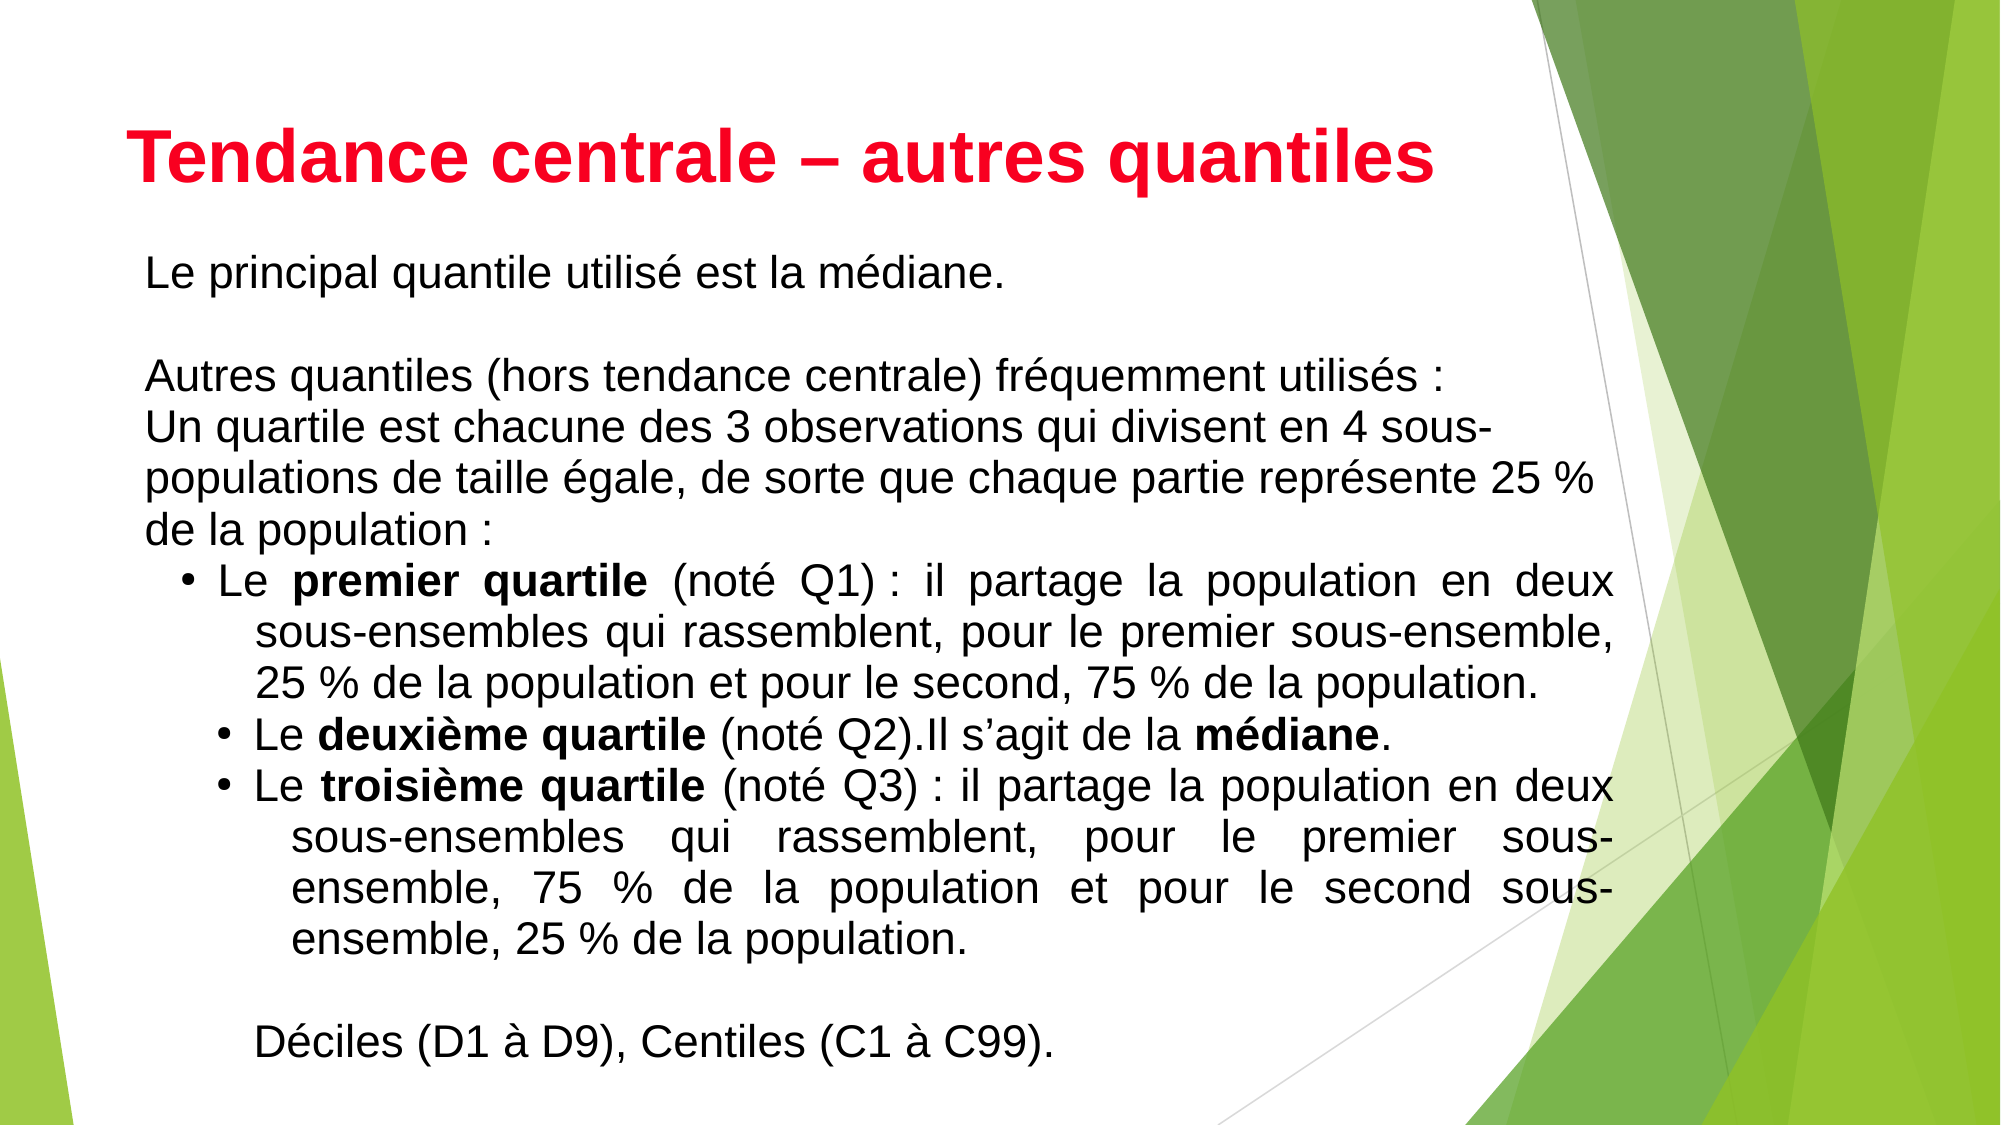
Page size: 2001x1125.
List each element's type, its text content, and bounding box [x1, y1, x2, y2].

title Tendance centrale – autres quantiles [111, 99, 1522, 235]
text_box Le principal quantile utilisé est la médiane. Autres quantiles (hors tendance centrale) fréquemment utilisés : Un quartile est chacune des 3 observations qui divisent en 4 sous-populations de taille égale, de sorte que chaque partie représente 25 % de la population : Le premier quartile (noté Q1) : il partage la population en deux sous-ensembles qui rassemblent, pour le premier sous-ensemble, 25 % de la population et pour le second, 75 % de la population. Le deuxième quartile (noté Q2).Il s’agit de la médiane. Le troisième quartile (noté Q3) : il partage la population en deux sous-ensembles qui rassemblent, pour le premier sous-ensemble, 75 % de la population et pour le second sous-ensemble, 25 % de la population. Déciles (D1 à D9), Centiles (C1 à C99). [129, 239, 1630, 1075]
